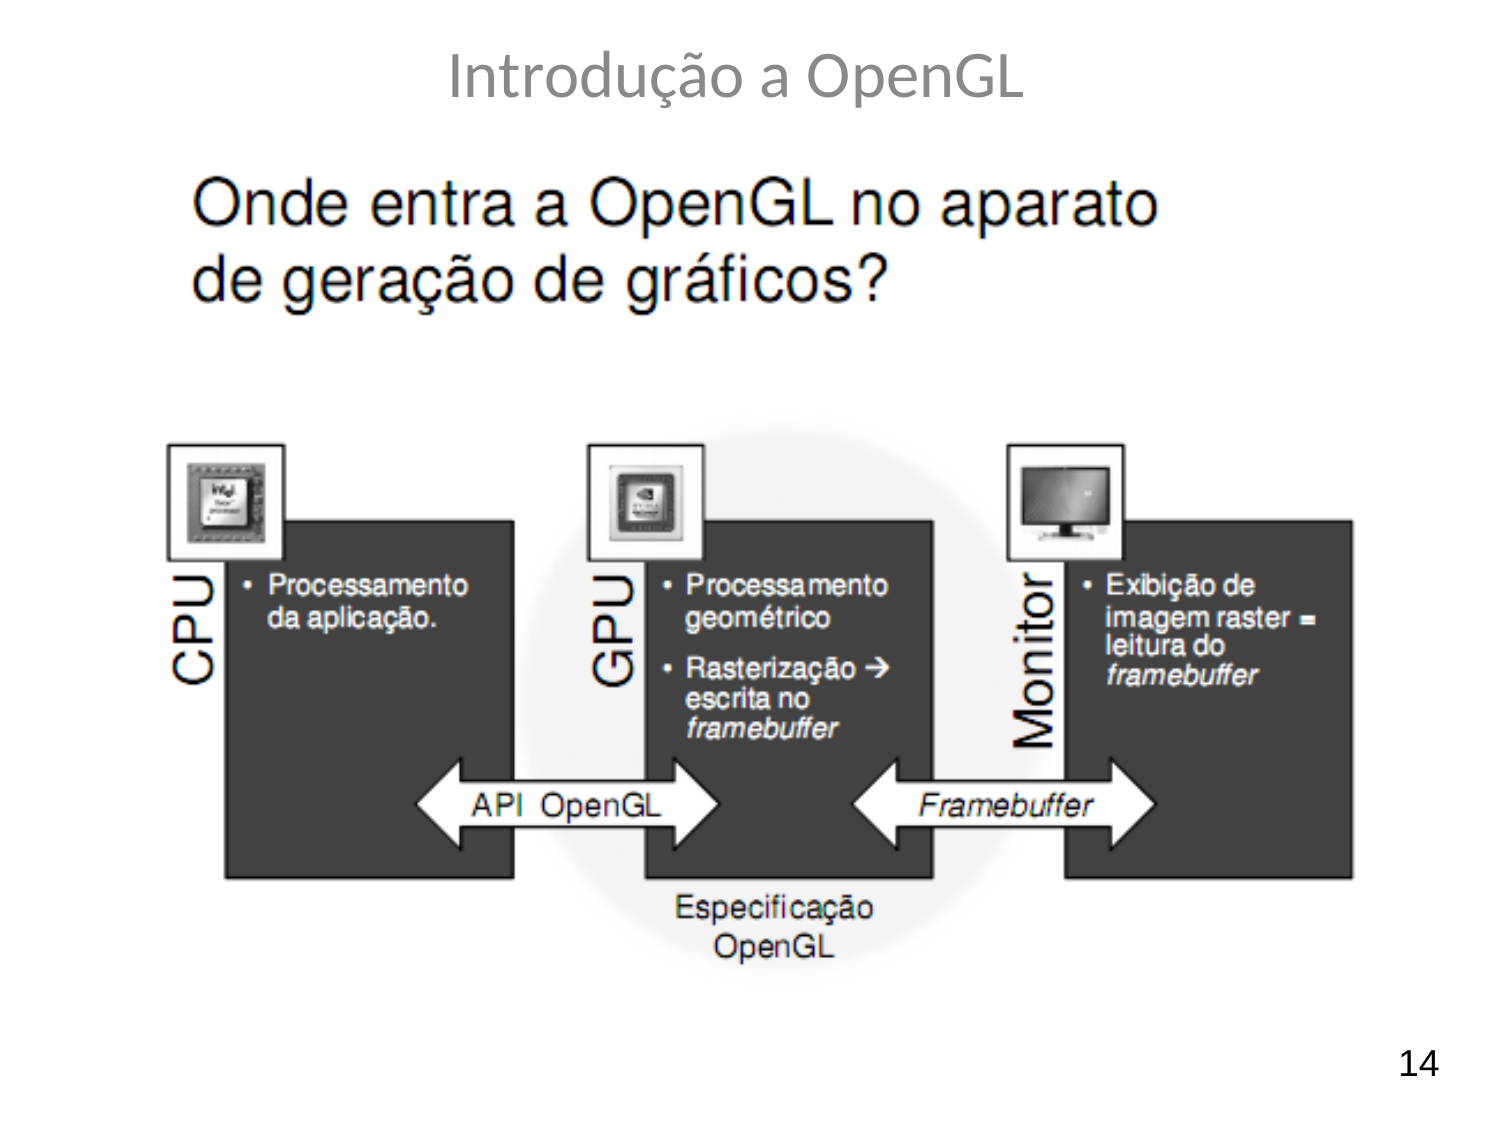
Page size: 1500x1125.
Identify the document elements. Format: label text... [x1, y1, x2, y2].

text_box Introdução a OpenGL [210, 23, 1261, 163]
text_box 14 [1383, 1031, 1455, 1092]
picture [153, 163, 1383, 1032]
